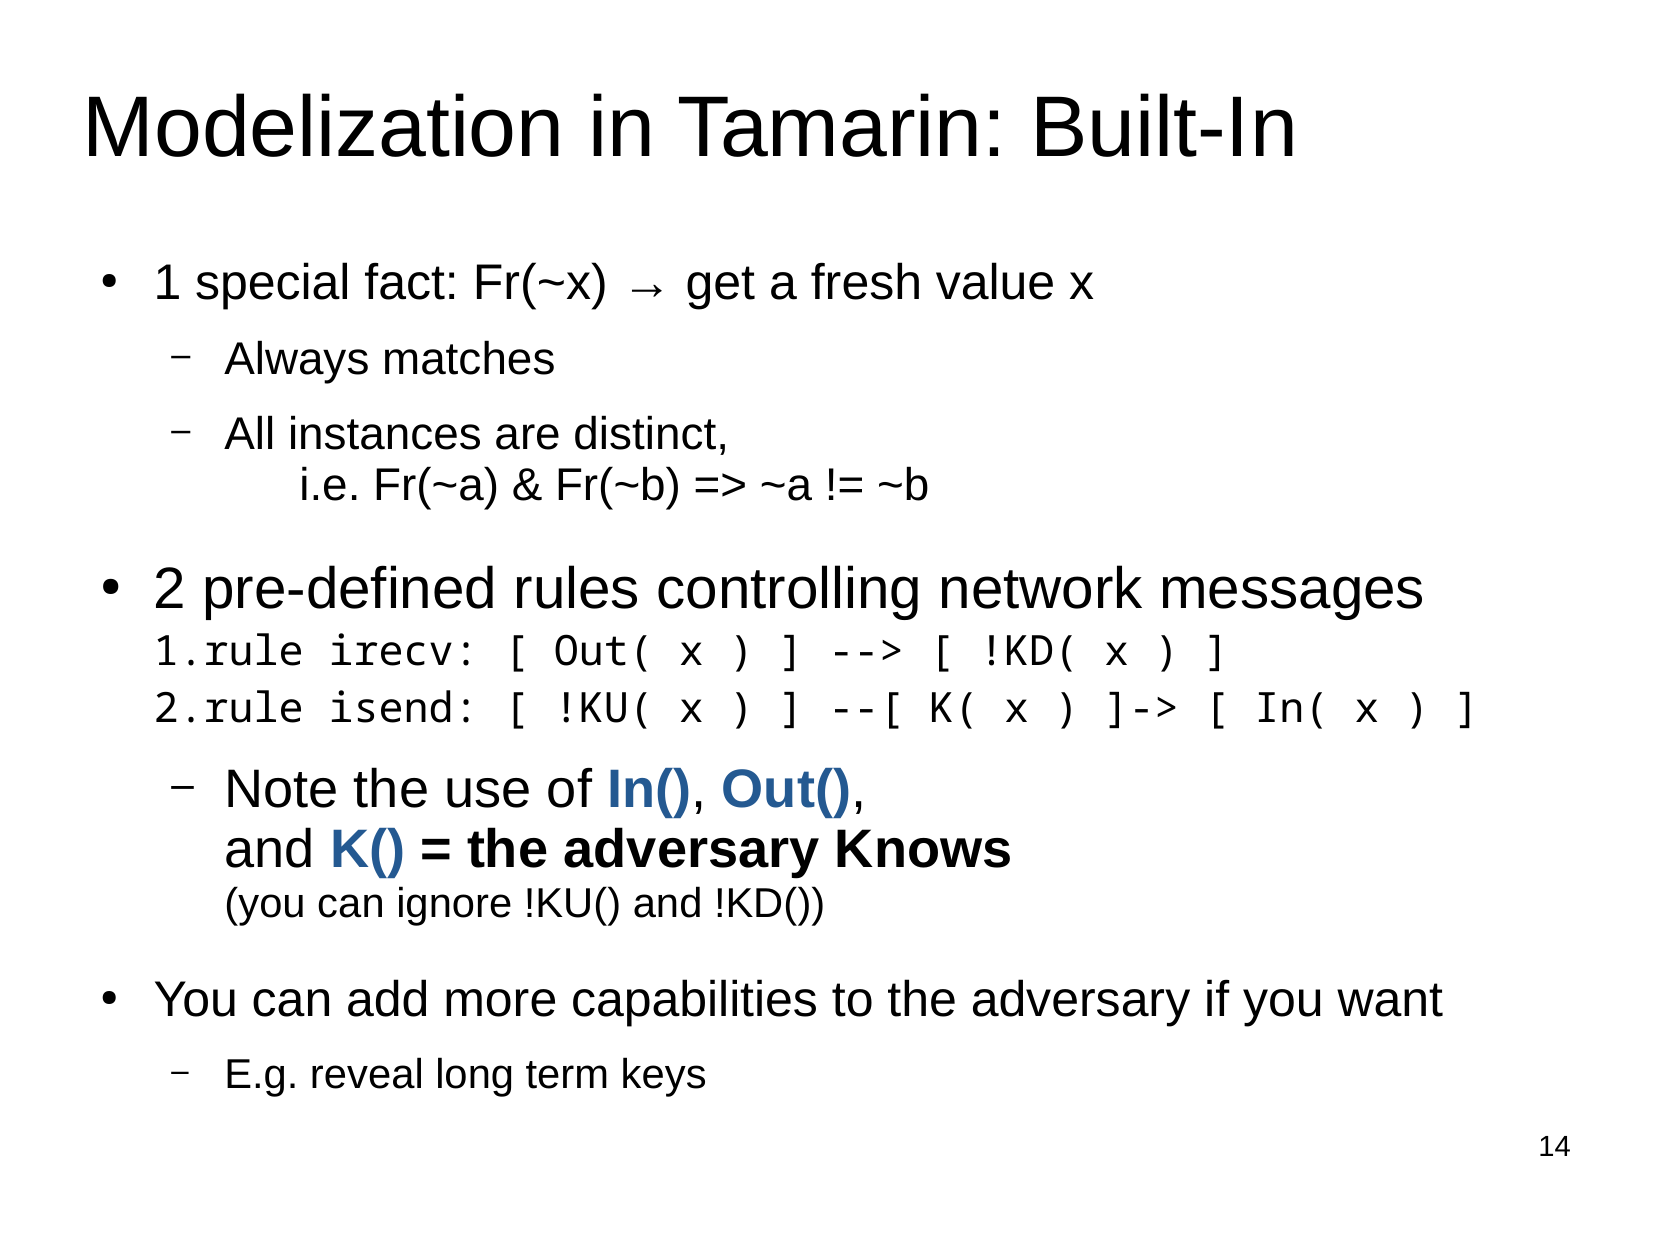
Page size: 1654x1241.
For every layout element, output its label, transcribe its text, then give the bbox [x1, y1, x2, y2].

title Modelization in Tamarin: Built-In [82, 49, 1571, 204]
list 1 special fact: Fr(~x) → get a fresh value x Always matches All instances are distinct, i.e. Fr(~a) & Fr(~b) => ~a != ~b 2 pre-defined rules controlling network messages 1.rule irecv: [ Out( x ) ] --> [ !KD( x ) ] 2.rule isend: [ !KU( x ) ] --[ K( x ) ]-> [ In( x ) ] Note the use of In(), Out(), and K() = the adversary Knows (you can ignore !KU() and !KD()) You can add more capabilities to the adversary if you want E.g. reveal long term keys [82, 253, 1571, 1118]
